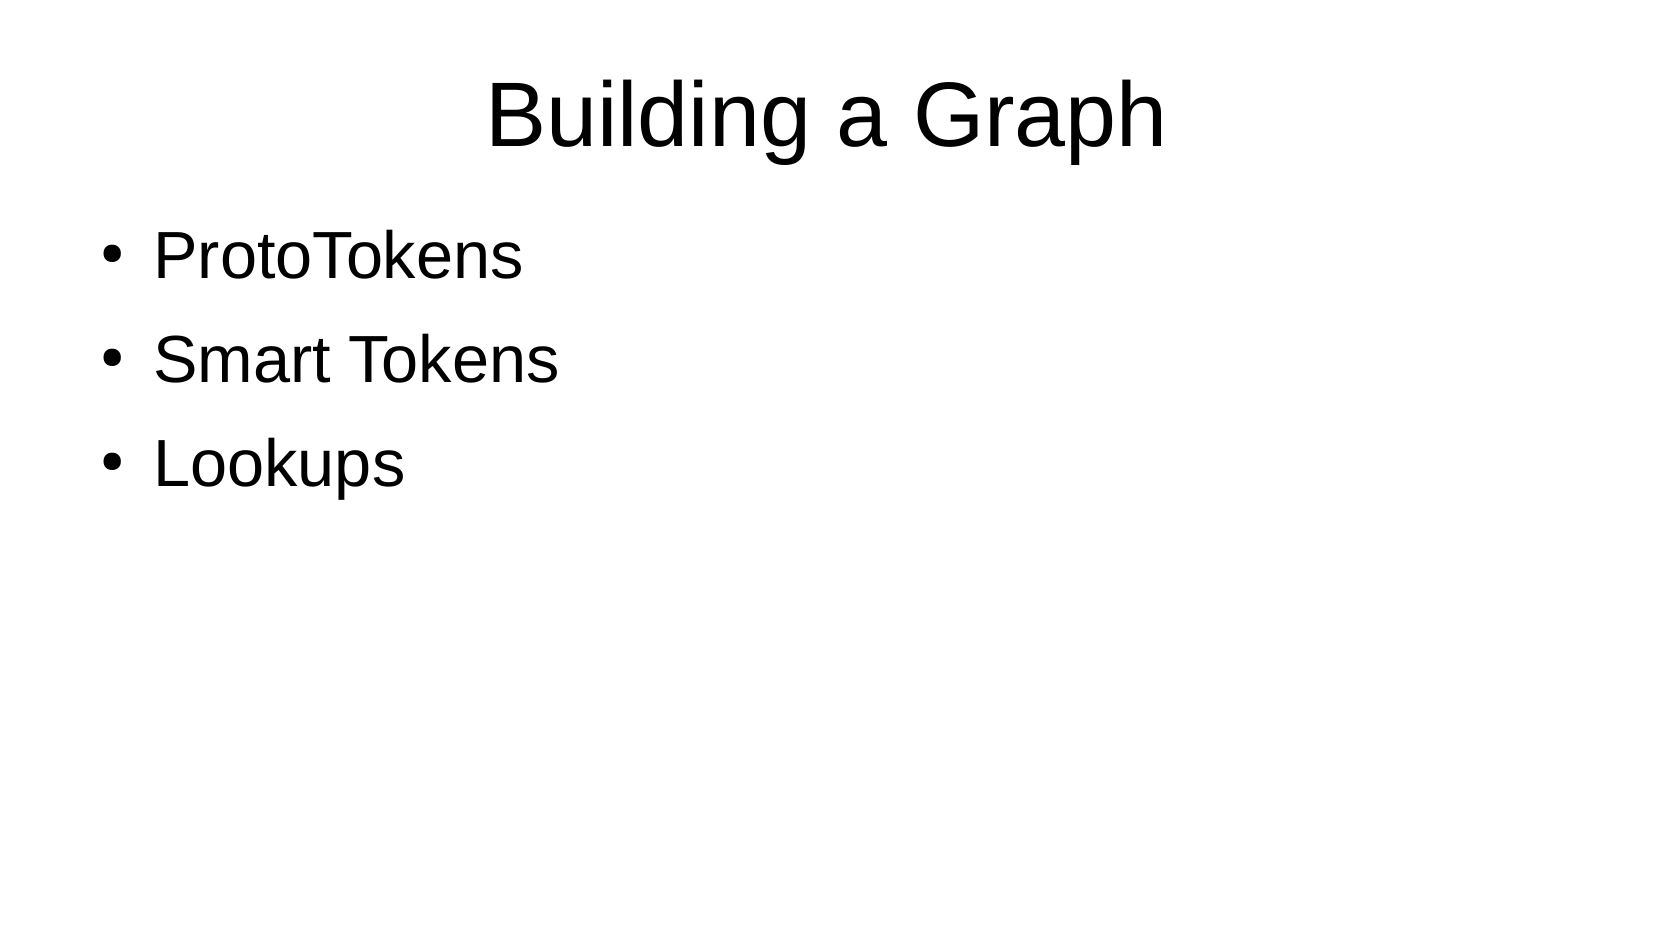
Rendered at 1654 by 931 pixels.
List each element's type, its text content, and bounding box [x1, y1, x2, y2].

list ProtoTokens Smart Tokens Lookups [82, 217, 1571, 758]
title Building a Graph [82, 37, 1571, 193]
